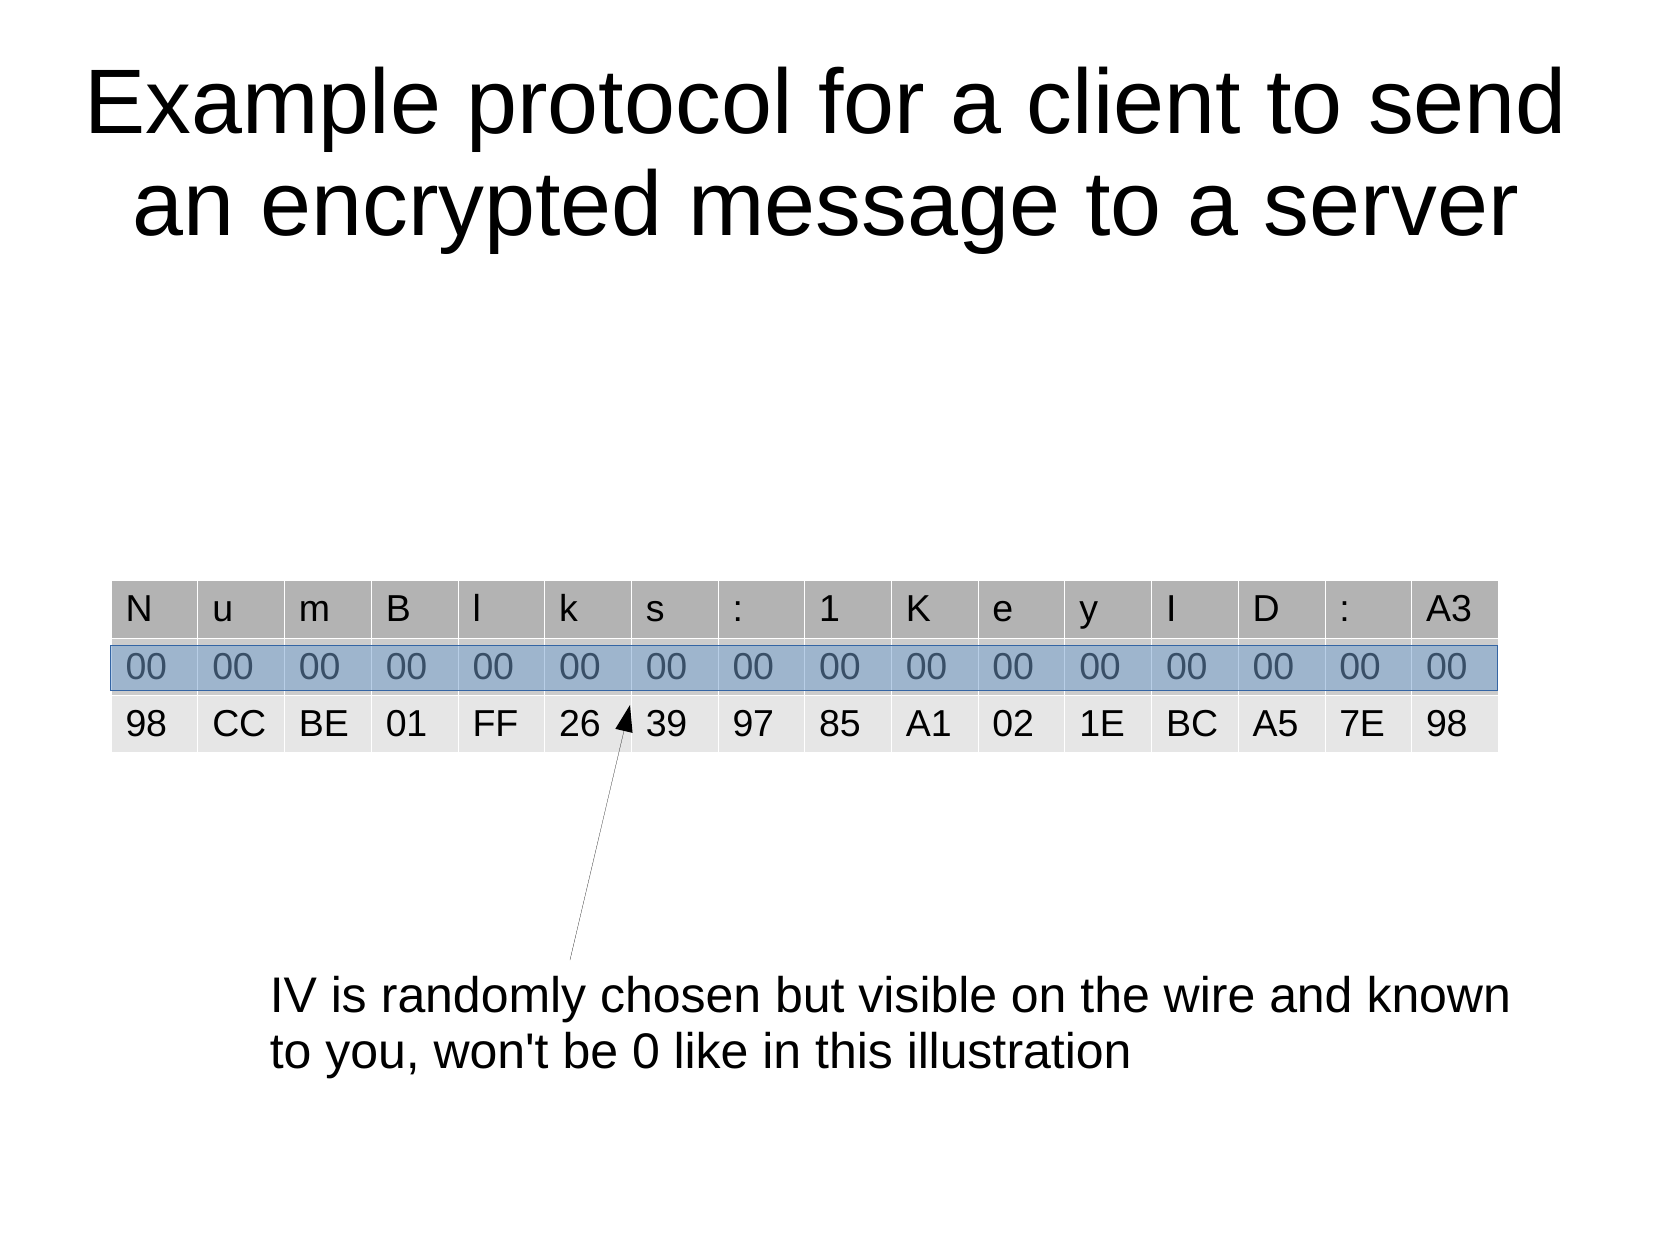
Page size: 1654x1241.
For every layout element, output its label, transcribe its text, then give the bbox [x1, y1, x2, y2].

table_cell 00 [719, 639, 804, 645]
table_header y [1065, 581, 1151, 638]
table_cell 7E [1326, 696, 1411, 752]
table_cell 02 [979, 696, 1064, 752]
table_cell 00 [372, 691, 458, 695]
table_cell 00 [805, 639, 891, 645]
table_cell 00 [719, 691, 804, 695]
table_cell 00 [1412, 639, 1498, 645]
table_cell 00 [979, 691, 1064, 695]
table_cell 26 [545, 696, 631, 752]
table_header 1 [805, 581, 891, 638]
table_cell 1E [1065, 696, 1151, 752]
table_cell BC [1152, 696, 1238, 752]
table_header s [632, 581, 718, 638]
table_cell 00 [979, 639, 1064, 645]
table_cell 01 [372, 696, 458, 752]
table_cell 97 [719, 696, 804, 752]
table_cell 00 [285, 691, 371, 695]
table_header A3 [1412, 581, 1498, 638]
table_header : [719, 581, 804, 638]
table_header I [1152, 581, 1238, 638]
table_cell FF [459, 696, 544, 752]
table_cell 00 [632, 639, 718, 645]
table_cell 00 [198, 639, 284, 645]
table_header : [1326, 581, 1411, 638]
table_cell 98 [112, 696, 197, 752]
table_cell 00 [632, 691, 718, 695]
table_cell 00 [545, 639, 631, 645]
table_cell 00 [1326, 639, 1411, 645]
table_header N [112, 581, 197, 638]
table_cell 00 [459, 639, 544, 645]
table_cell 00 [1412, 691, 1498, 695]
table_cell 00 [1152, 691, 1238, 695]
table_cell 00 [198, 691, 284, 695]
table_cell 00 [805, 691, 891, 695]
table_cell 00 [1239, 691, 1325, 695]
title Example protocol for a client to send an encrypted message to a server [82, 49, 1571, 257]
table_cell 00 [1065, 691, 1151, 695]
table_cell 00 [545, 691, 631, 695]
table_header m [285, 581, 371, 638]
table_cell 98 [1412, 696, 1498, 752]
table_header u [198, 581, 284, 638]
table_cell BE [285, 696, 371, 752]
table_cell CC [198, 696, 284, 752]
text_box IV is randomly chosen but visible on the wire and known to you, won't be 0 like in this illustration [255, 960, 1531, 1088]
table_cell 39 [632, 696, 718, 752]
table_cell 26 [620, 732, 631, 752]
table_header K [892, 581, 978, 638]
table_header k [545, 581, 631, 638]
table_cell 00 [892, 639, 978, 645]
table_cell 00 [1326, 691, 1411, 695]
table_cell A1 [892, 696, 978, 752]
table_cell 00 [892, 691, 978, 695]
table_cell 00 [112, 639, 197, 645]
table_cell 00 [459, 691, 544, 695]
table_cell 00 [285, 639, 371, 645]
table_cell 00 [1065, 639, 1151, 645]
table_header l [459, 581, 544, 638]
table_cell 00 [372, 639, 458, 645]
table_cell 00 [1239, 639, 1325, 645]
text_box [110, 645, 1498, 691]
table_header D [1239, 581, 1325, 638]
table_cell A5 [1239, 696, 1325, 752]
table_cell 00 [112, 691, 197, 695]
table_header B [372, 581, 458, 638]
table_cell 00 [1152, 639, 1238, 645]
table_cell 85 [805, 696, 891, 752]
table_header e [979, 581, 1064, 638]
